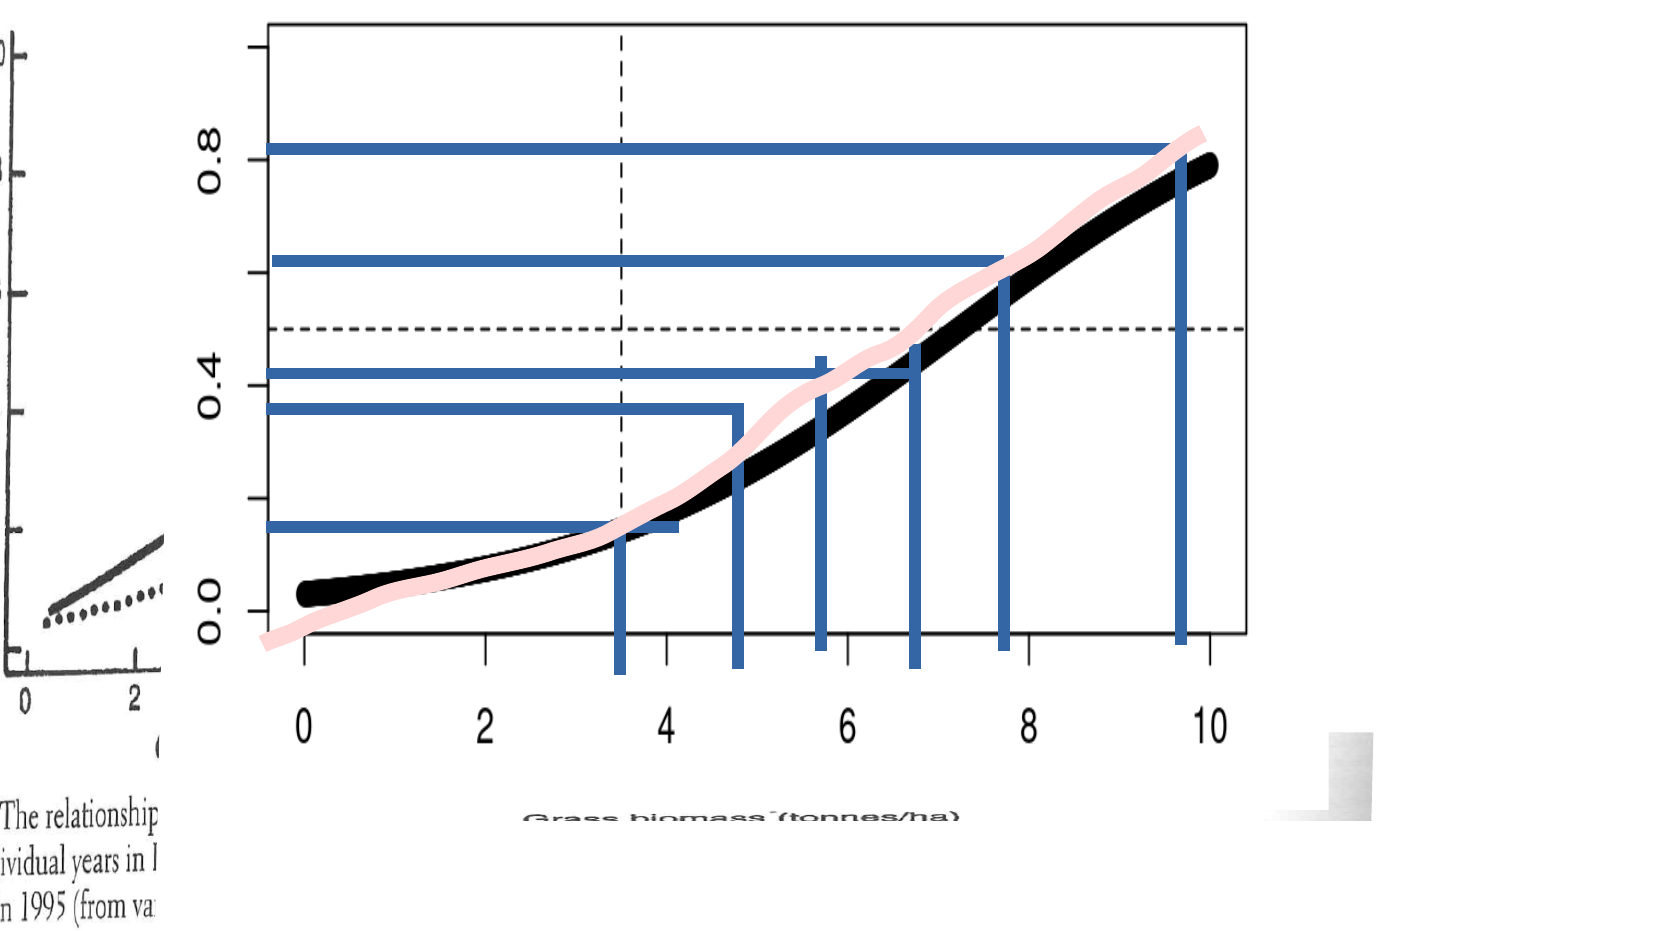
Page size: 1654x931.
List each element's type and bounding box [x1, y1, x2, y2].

picture [0, 0, 1374, 931]
